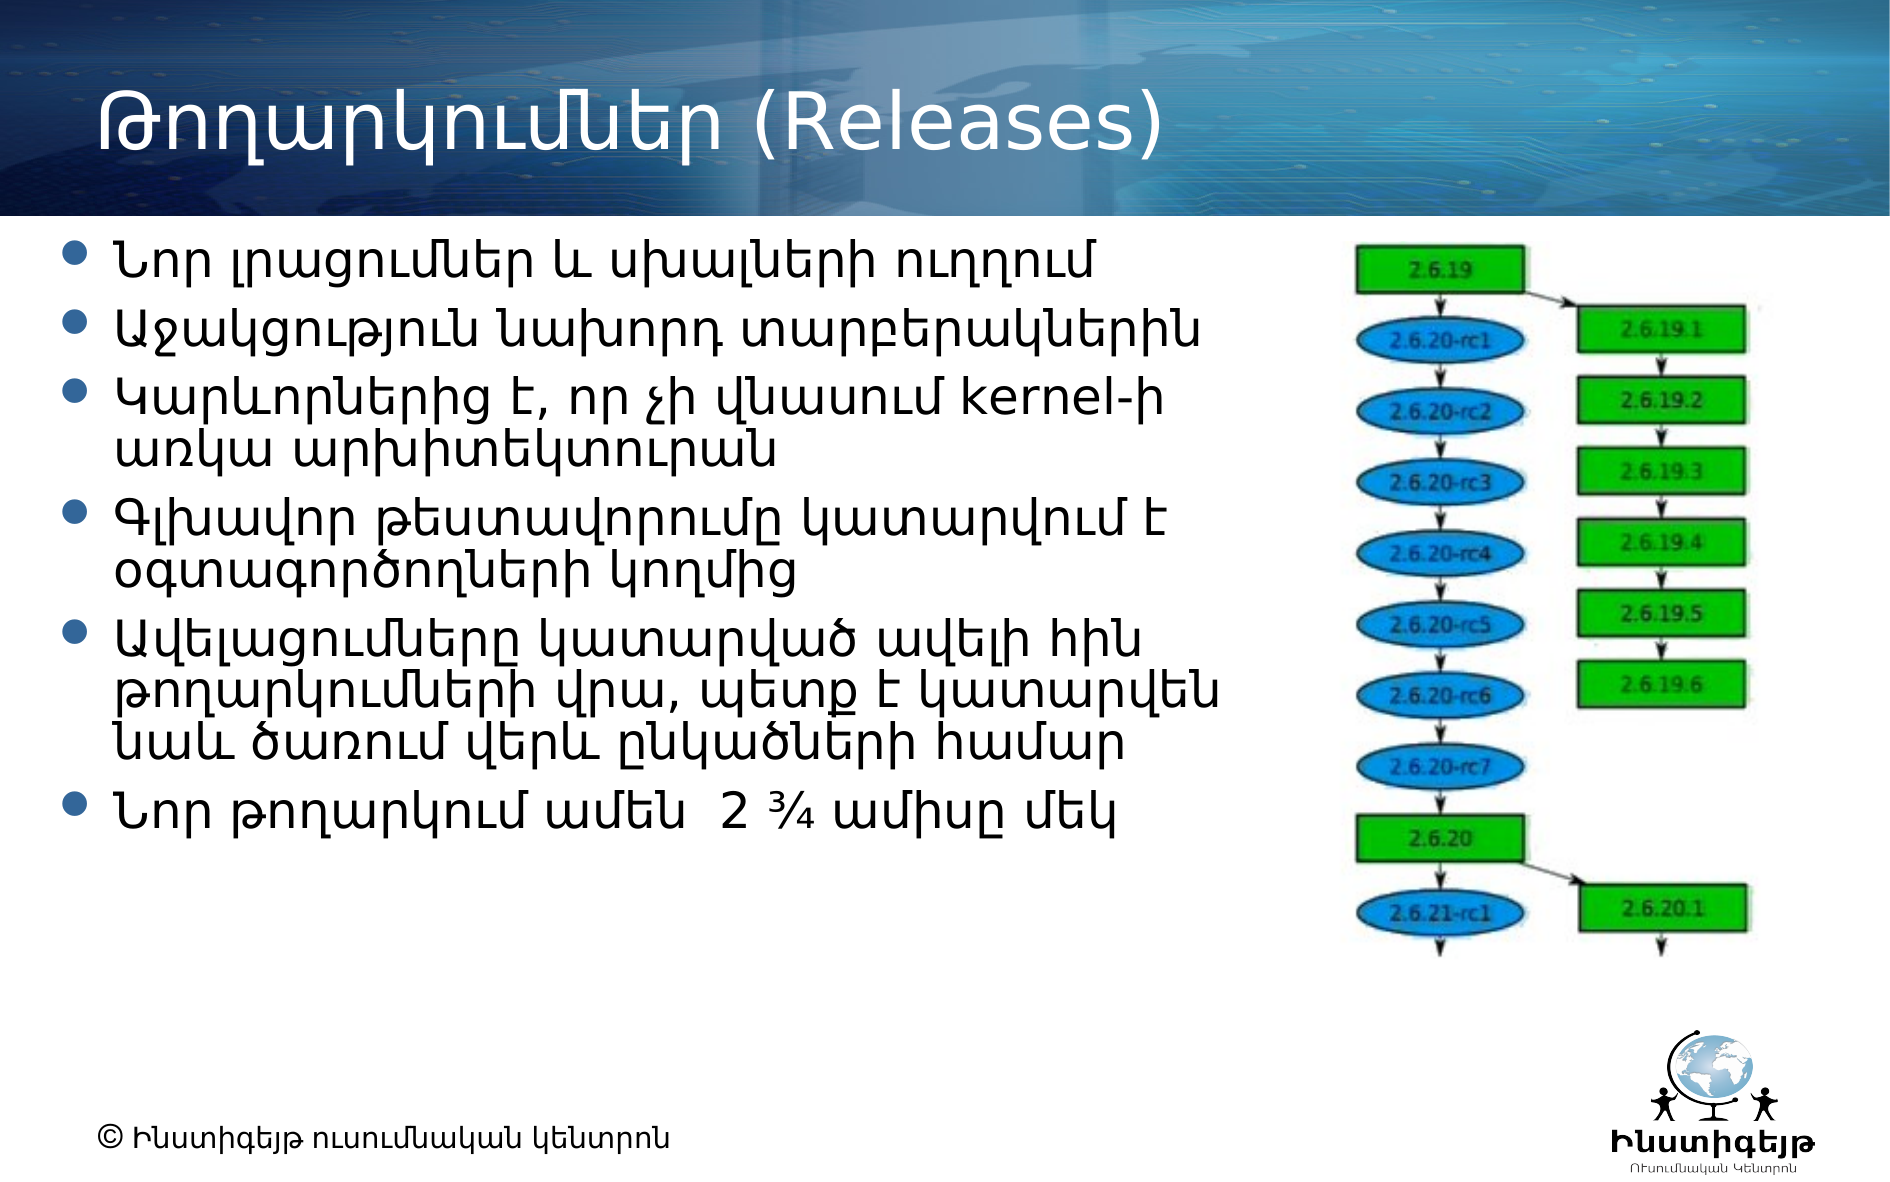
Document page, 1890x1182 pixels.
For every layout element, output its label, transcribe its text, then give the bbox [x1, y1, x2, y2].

picture [1312, 241, 1801, 976]
picture [0, 0, 1890, 216]
picture [1612, 1030, 1815, 1175]
title Թողարկումներ (Releases) [94, 47, 1793, 217]
list Նոր լրացումներ և սխալների ուղղում Աջակցություն նախորդ տարբերակներին Կարևորներից է, որ չի վնասում kernel-ի առկա արխիտեկտուրան Գլխավոր թեստավորումը կատարվում է օգտագործողների կողմից Ավելացումները կատարված ավելի հին թողարկումների վրա, պետք է կատարվեն նաև ծառում վերև ընկածների համար Նոր թողարկում ամեն 2 ¾ ամիսը մեկ [59, 236, 1831, 922]
